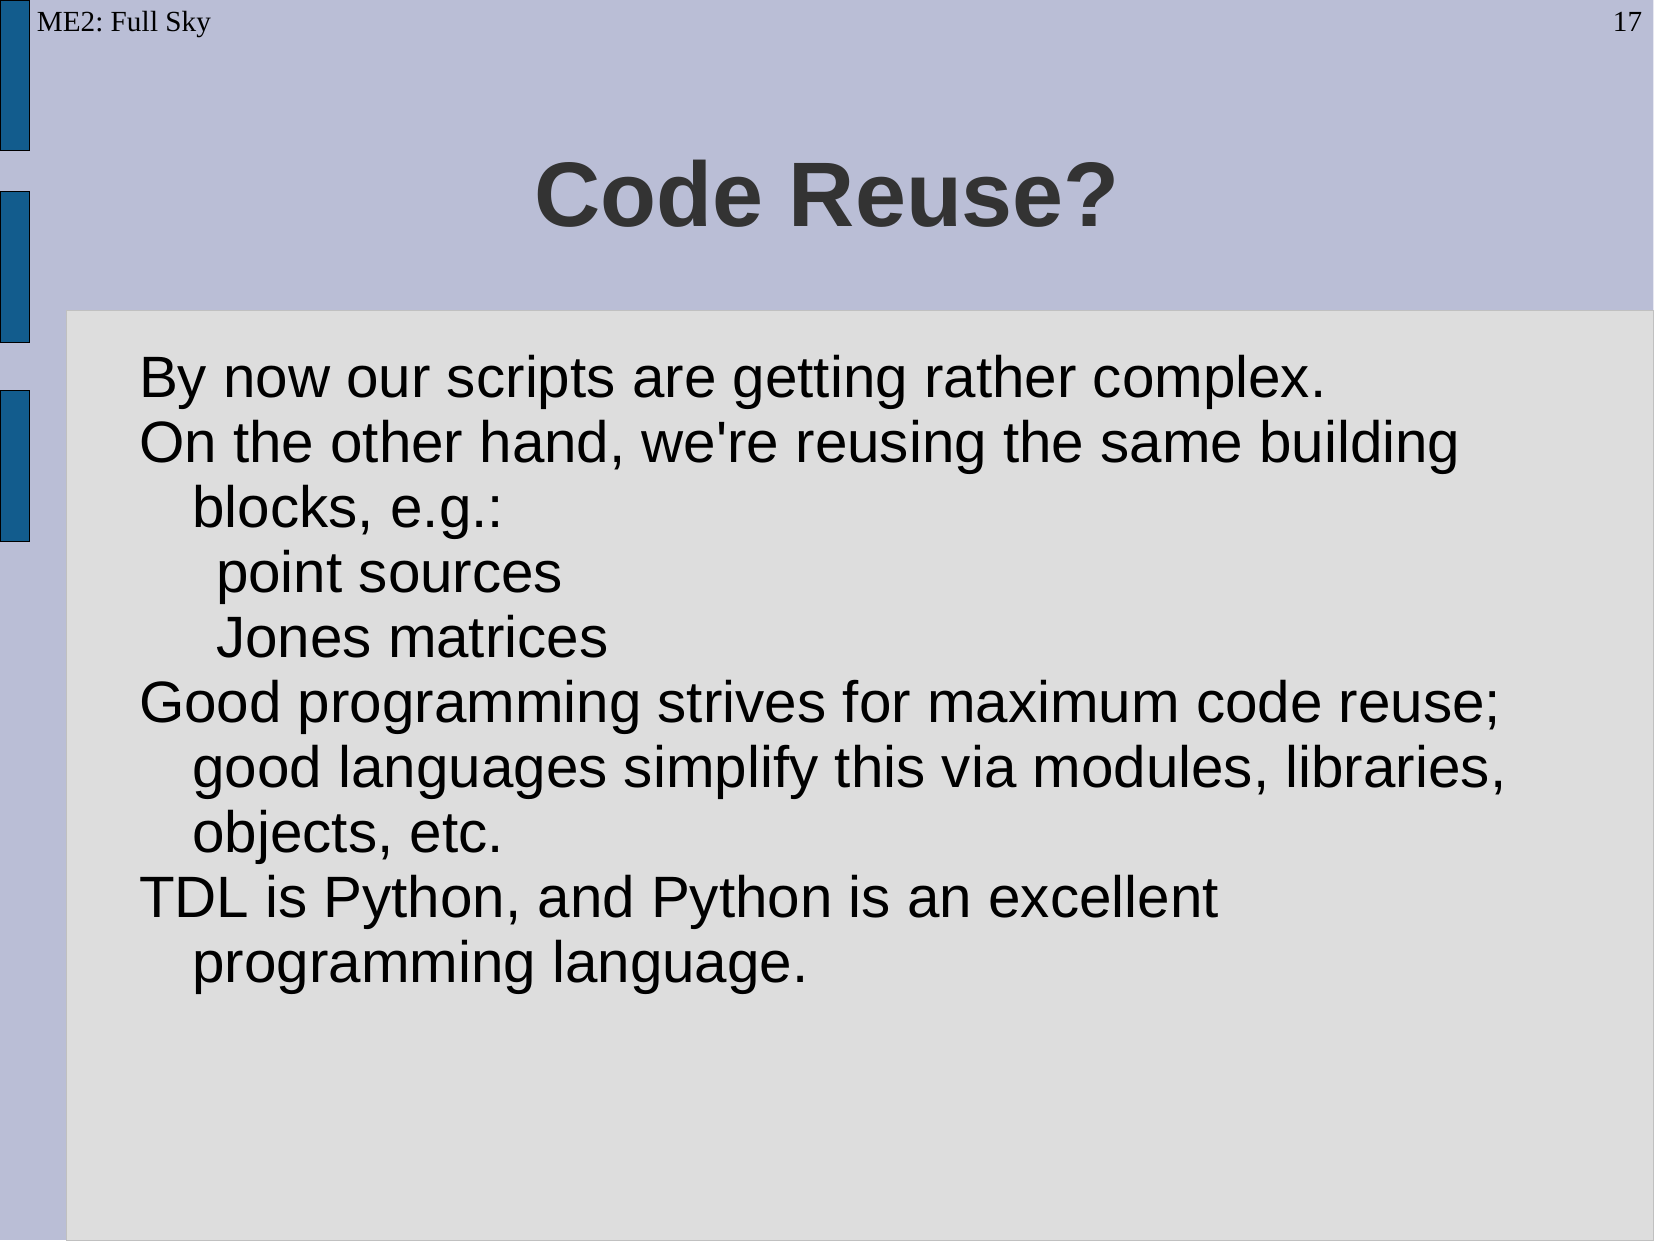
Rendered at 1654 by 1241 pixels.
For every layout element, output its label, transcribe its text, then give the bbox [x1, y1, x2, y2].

title Code Reuse? [121, 91, 1534, 299]
list By now our scripts are getting rather complex. On the other hand, we're reusing the same building blocks, e.g.: point sources Jones matrices Good programming strives for maximum code reuse; good languages simplify this via modules, libraries, objects, etc. TDL is Python, and Python is an excellent programming language. [121, 344, 1534, 1127]
